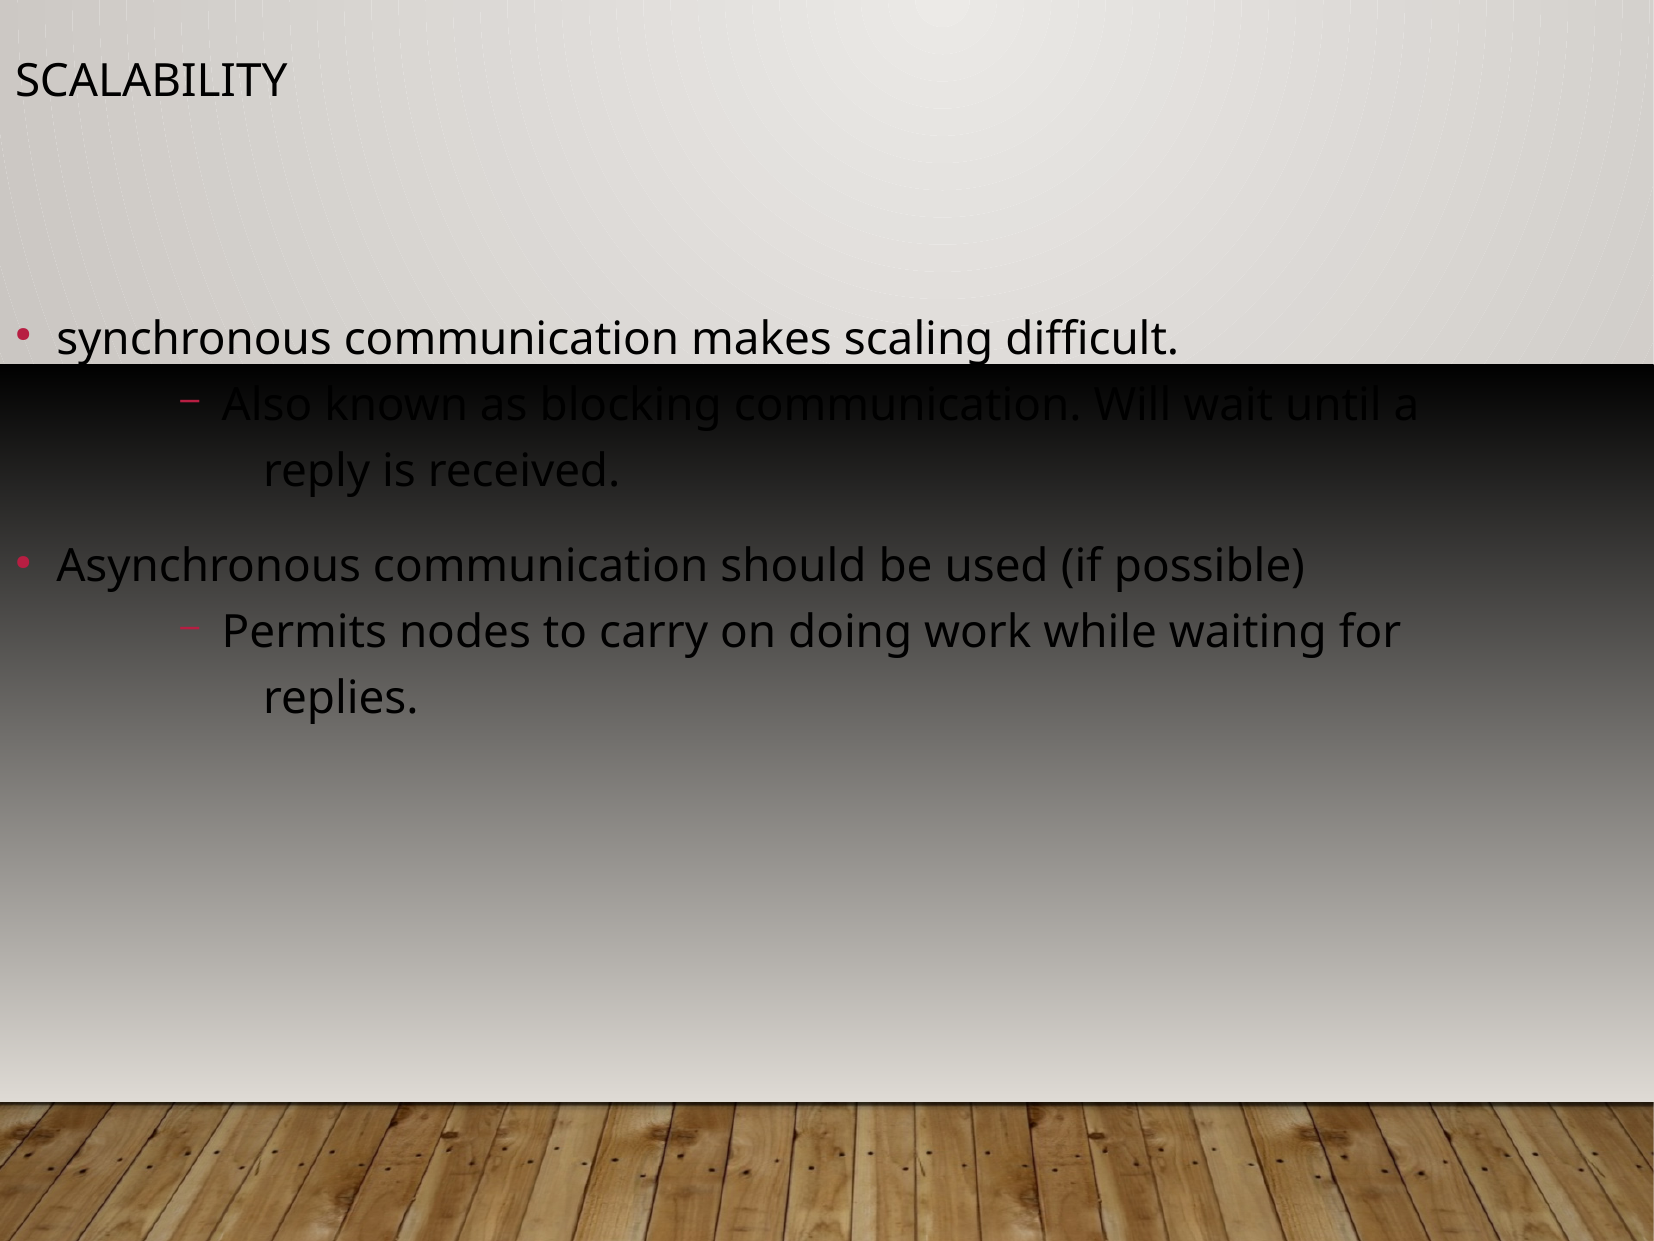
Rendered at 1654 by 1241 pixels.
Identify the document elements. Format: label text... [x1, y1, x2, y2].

title Scalability [0, 49, 1489, 257]
list synchronous communication makes scaling difficult. Also known as blocking communication. Will wait until a reply is received. Asynchronous communication should be used (if possible) Permits nodes to carry on doing work while waiting for replies. [0, 290, 1489, 1010]
